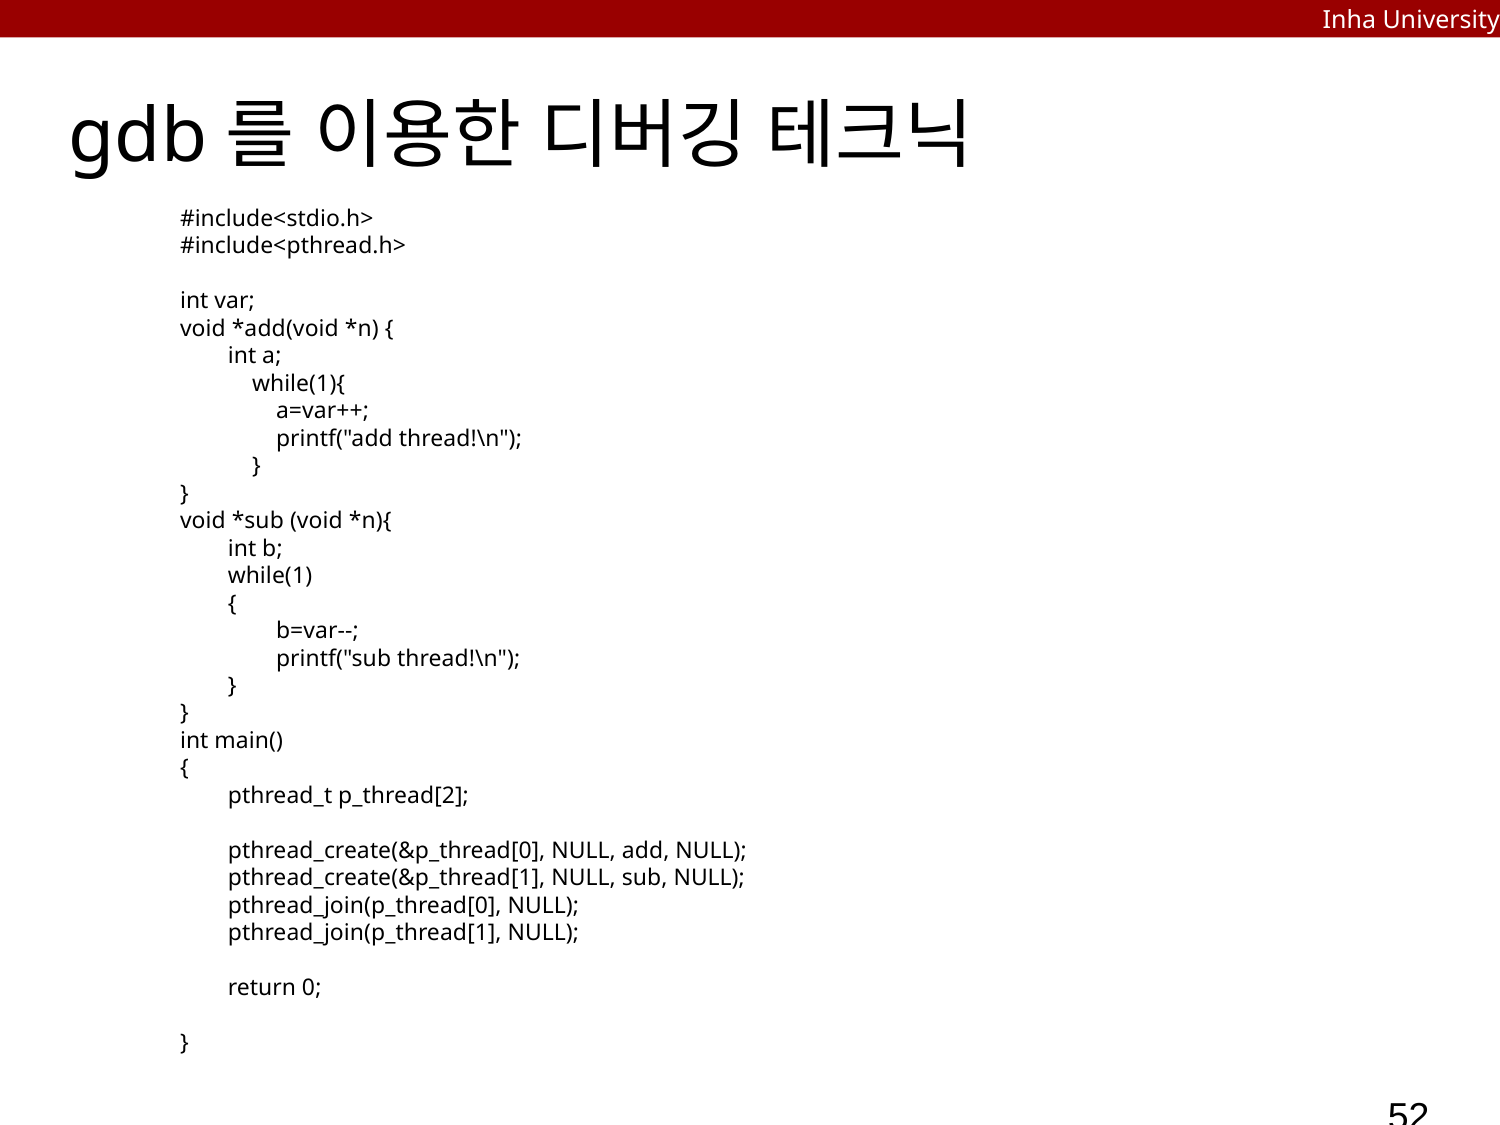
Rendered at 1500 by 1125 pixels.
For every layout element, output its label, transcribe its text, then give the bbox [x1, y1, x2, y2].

title gdb를 이용한 디버깅 테크닉 [62, 41, 1438, 221]
text_box #include<stdio.h> #include<pthread.h> int var; void *add(void *n) { int a; while(1){ a=var++; printf("add thread!\n"); } } void *sub (void *n){ int b; while(1) { b=var--; printf("sub thread!\n"); } } int main() { pthread_t p_thread[2]; pthread_create(&p_thread[0], NULL, add, NULL); pthread_create(&p_thread[1], NULL, sub, NULL); pthread_join(p_thread[0], NULL); pthread_join(p_thread[1], NULL); return 0; } [165, 196, 1323, 1063]
text_box [0, 0, 1500, 38]
text_box Inha University [1322, 3, 1500, 33]
